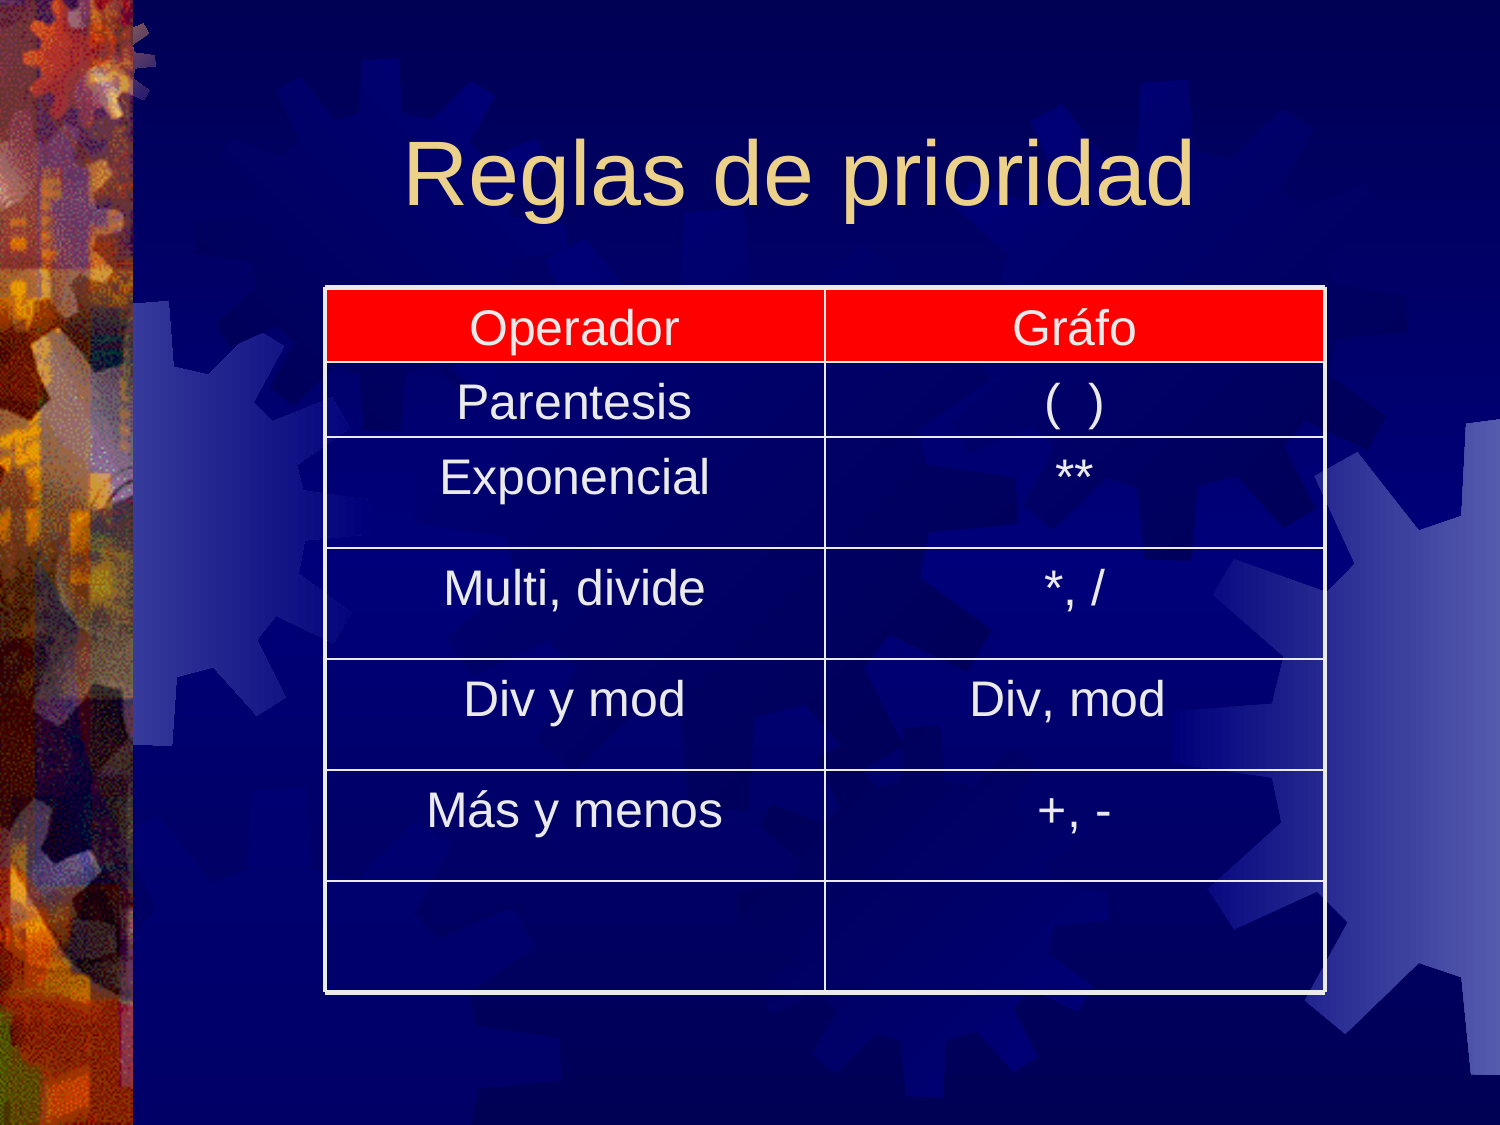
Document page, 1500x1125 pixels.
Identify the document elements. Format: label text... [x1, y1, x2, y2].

text_box ( ) [826, 363, 1323, 436]
text_box Parentesis [327, 363, 824, 436]
text_box Exponencial [327, 438, 824, 547]
text_box Div, mod [826, 660, 1323, 769]
text_box Más y menos [327, 771, 824, 880]
text_box Operador [327, 290, 824, 361]
text_box Multi, divide [327, 549, 824, 658]
text_box Gráfo [826, 290, 1323, 361]
text_box +, - [826, 771, 1323, 880]
text_box Div y mod [327, 660, 824, 769]
text_box ** [826, 438, 1323, 547]
text_box *, / [826, 549, 1323, 658]
title Reglas de prioridad [299, 87, 1300, 250]
picture [0, 0, 133, 1125]
